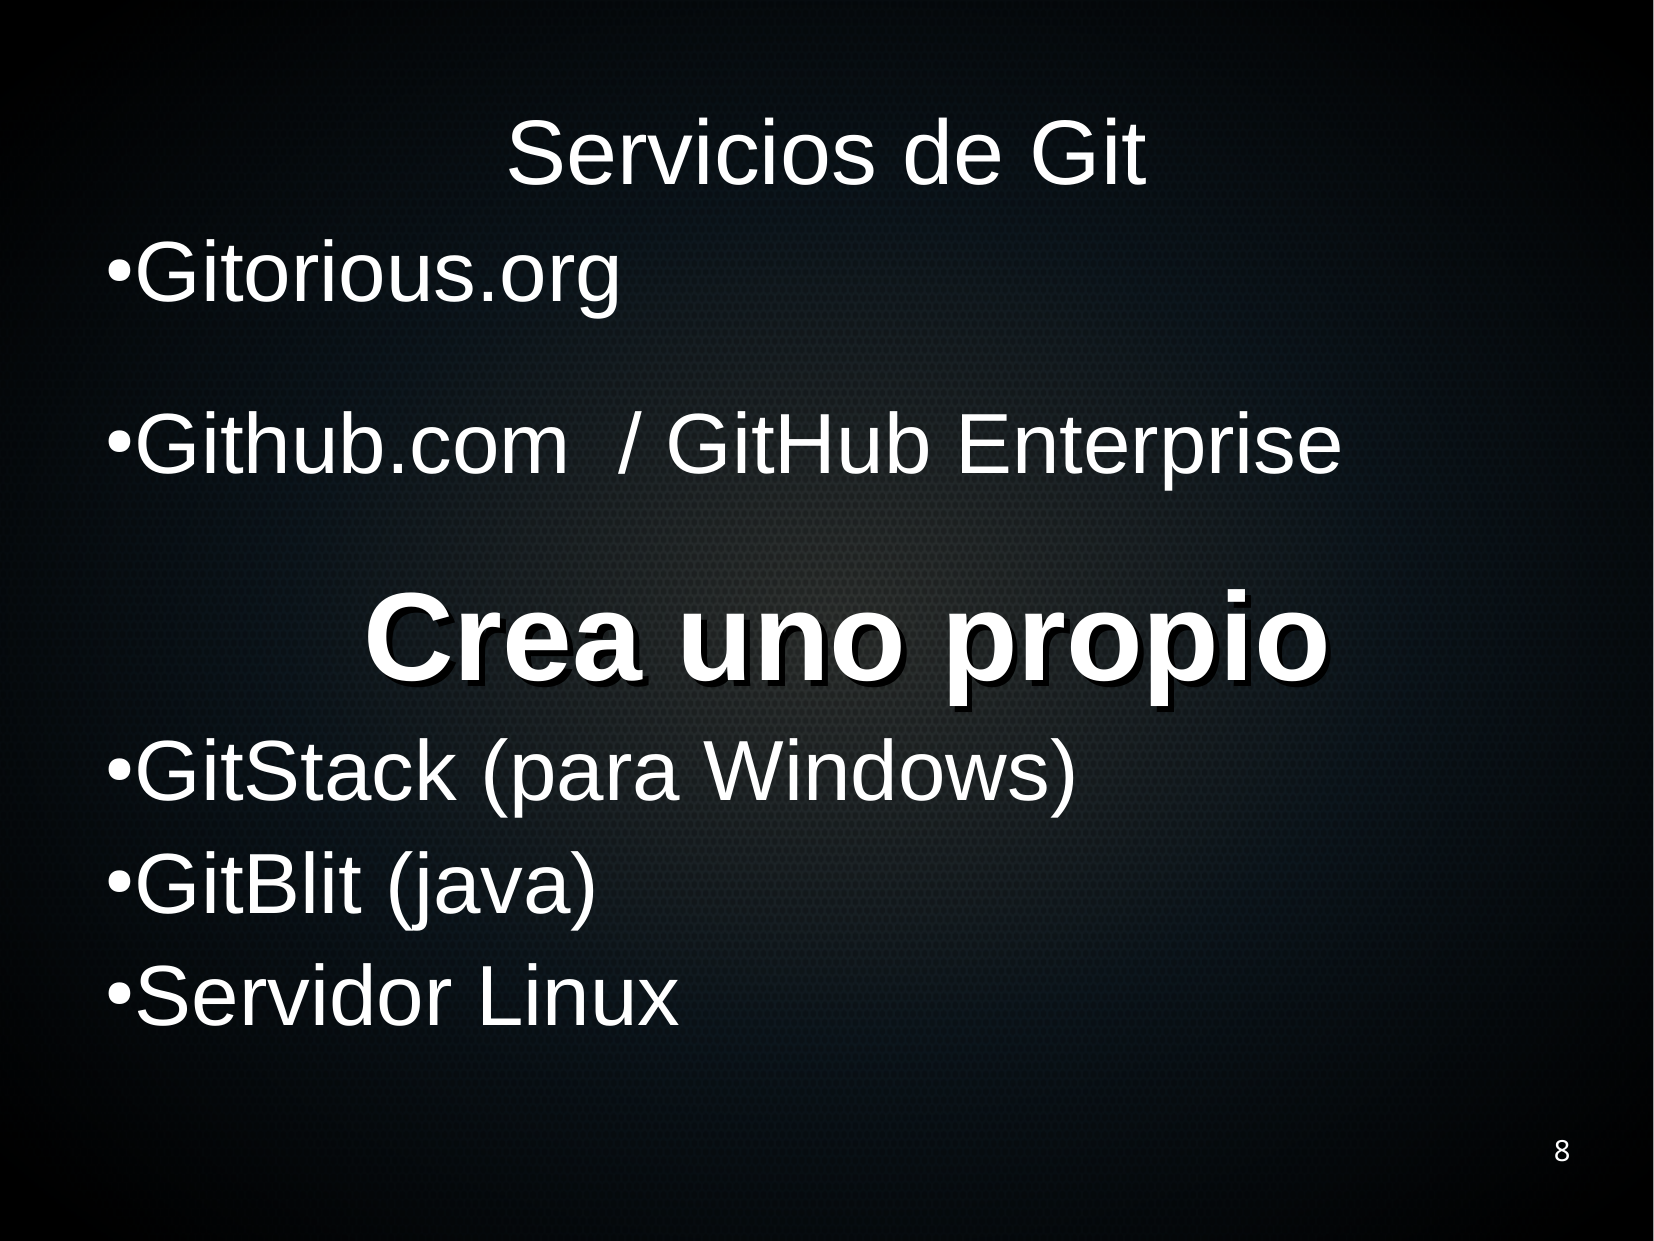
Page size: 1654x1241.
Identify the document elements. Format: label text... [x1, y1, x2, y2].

picture [0, 0, 1654, 1241]
list Gitorious.org Github.com / GitHub Enterprise Crea uno propio GitStack (para Windows) GitBlit (java) Servidor Linux [94, 224, 1560, 1050]
title Servicios de Git [82, 49, 1571, 257]
